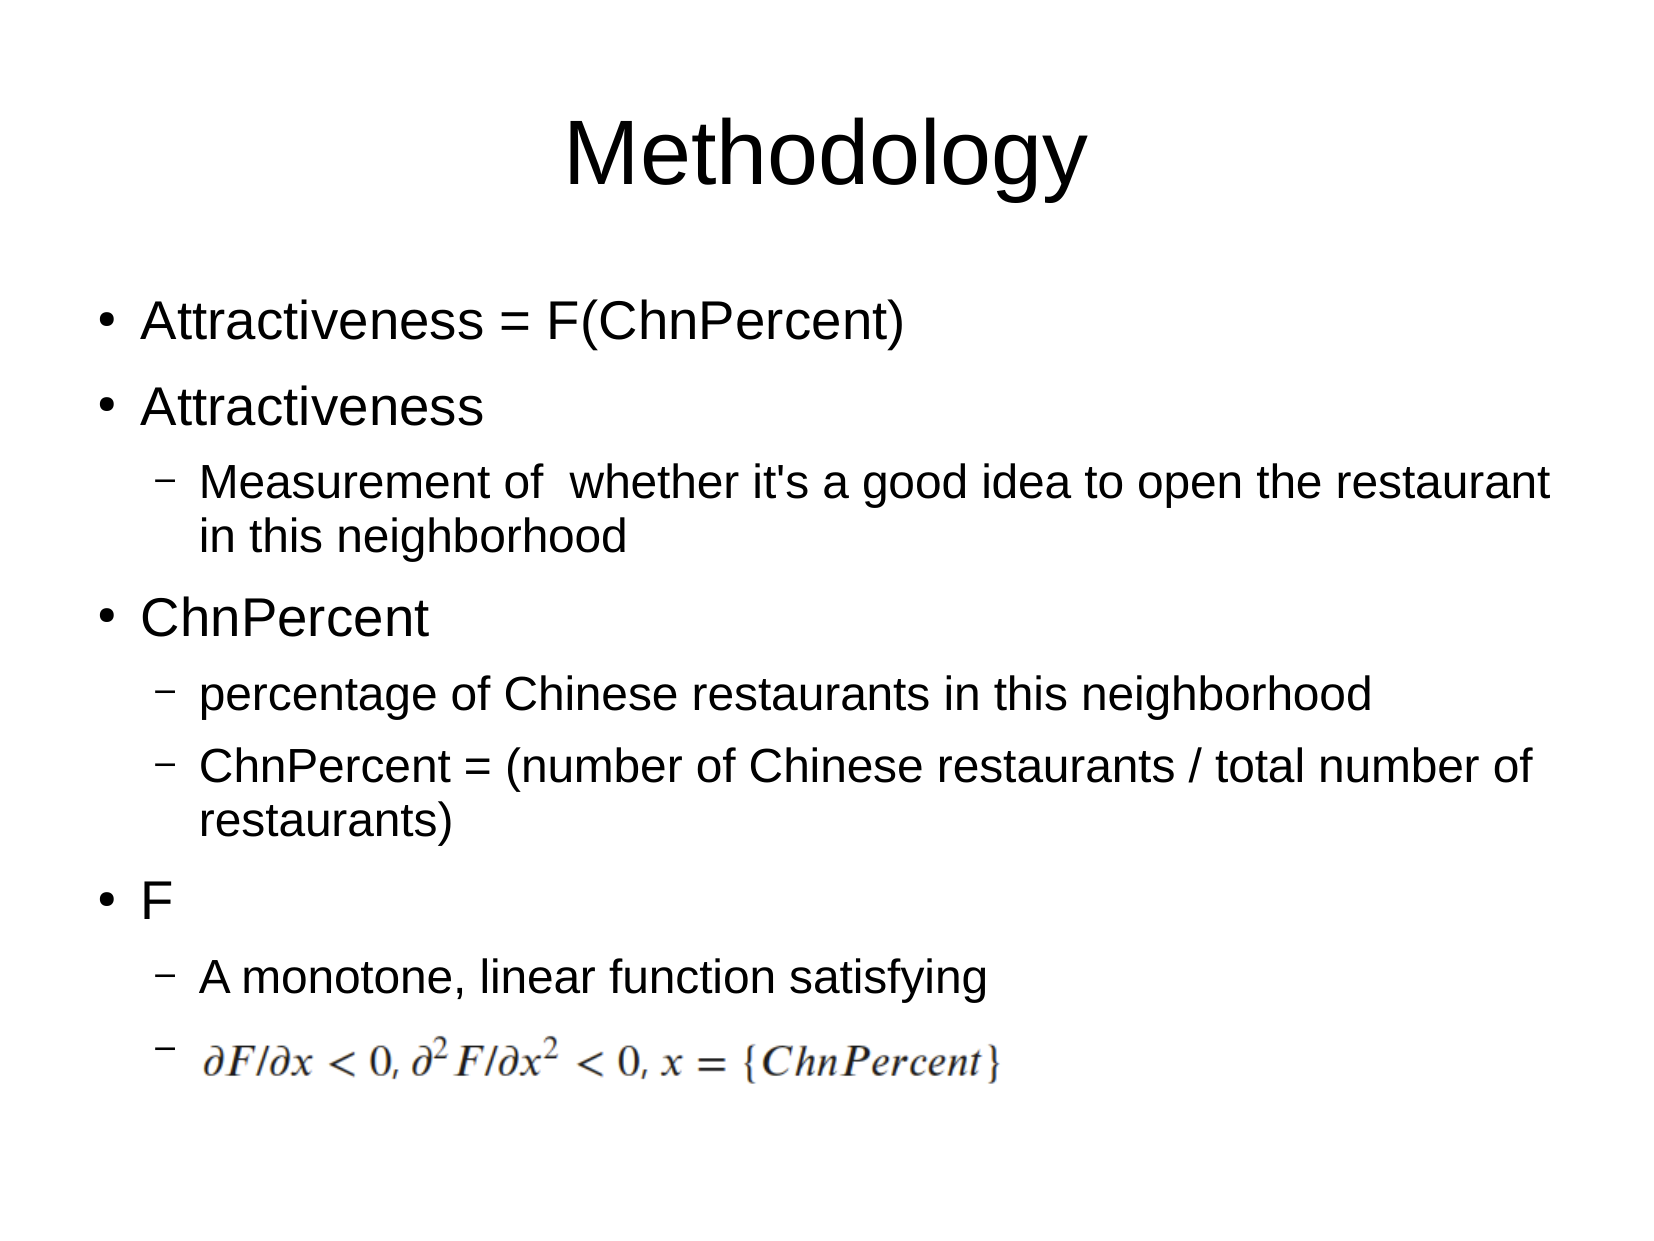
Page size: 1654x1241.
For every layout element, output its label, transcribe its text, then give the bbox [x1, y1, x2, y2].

title Methodology [82, 49, 1571, 257]
list Attractiveness = F(ChnPercent) Attractiveness Measurement of whether it's a good idea to open the restaurant in this neighborhood ChnPercent percentage of Chinese restaurants in this neighborhood ChnPercent = (number of Chinese restaurants / total number of restaurants) F A monotone, linear function satisfying [82, 290, 1571, 1010]
picture [195, 1027, 1006, 1096]
